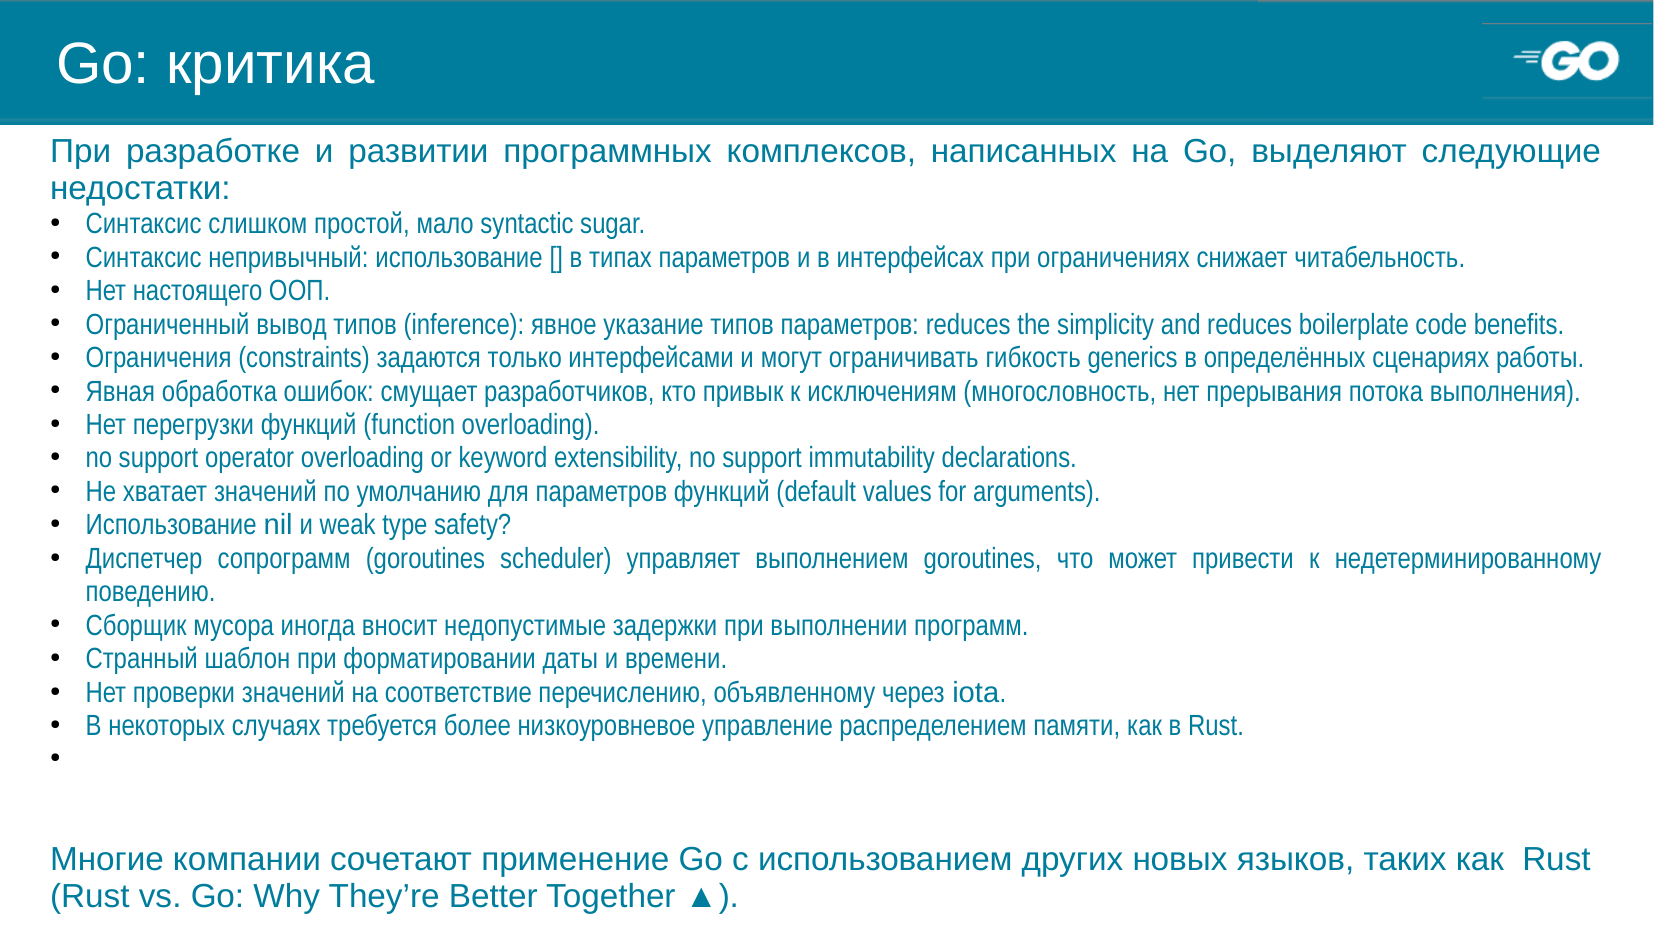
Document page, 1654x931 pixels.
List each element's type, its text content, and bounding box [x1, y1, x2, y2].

text_box Go: критика [41, 23, 1495, 104]
text_box При разработке и развитии программных комплексов, написанных на Go, выделяют следующие недостатки: Синтаксис слишком простой, мало syntactic sugar. Синтаксис непривычный: использование [] в типах параметров и в интерфейсах при ограничениях снижает читабельность. Нет настоящего ООП. Ограниченный вывoд типов (inference): явное указание типов параметров: reduces the simplicity and reduces boilerplate code benefits. Ограничения (constraints) задаются только интерфейсами и могут ограничивать гибкость generics в определённых сценариях работы. Явная обработка ошибок: смущает разработчиков, кто привык к исключениям (многословность, нет прерывания потока выполнения). Нет перегрузки функций (function overloading). no support operator overloading or keyword extensibility, no support immutability declarations. Не хватает значений по умолчанию для параметров функций (default values for arguments). Использование nil и weak type safety? Диспетчер сопрограмм (goroutines scheduler) управляет выполнением goroutines, что может привести к недетерминированному поведению. Сборщик мусора иногда вносит недопустимые задержки при выполнении программ. Странный шаблон при форматировании даты и времени. Нет проверки значений на соответствие перечислению, объявленному через iota. В некоторых случаях требуется более низкоуровневое управление распределением памяти, как в Rust. Многие компании сочетают применение Go с использованием других новых языков, таких как Rust (Rust vs. Go: Why They’re Better Together ▲). [35, 124, 1619, 923]
picture [1542, 41, 1619, 81]
